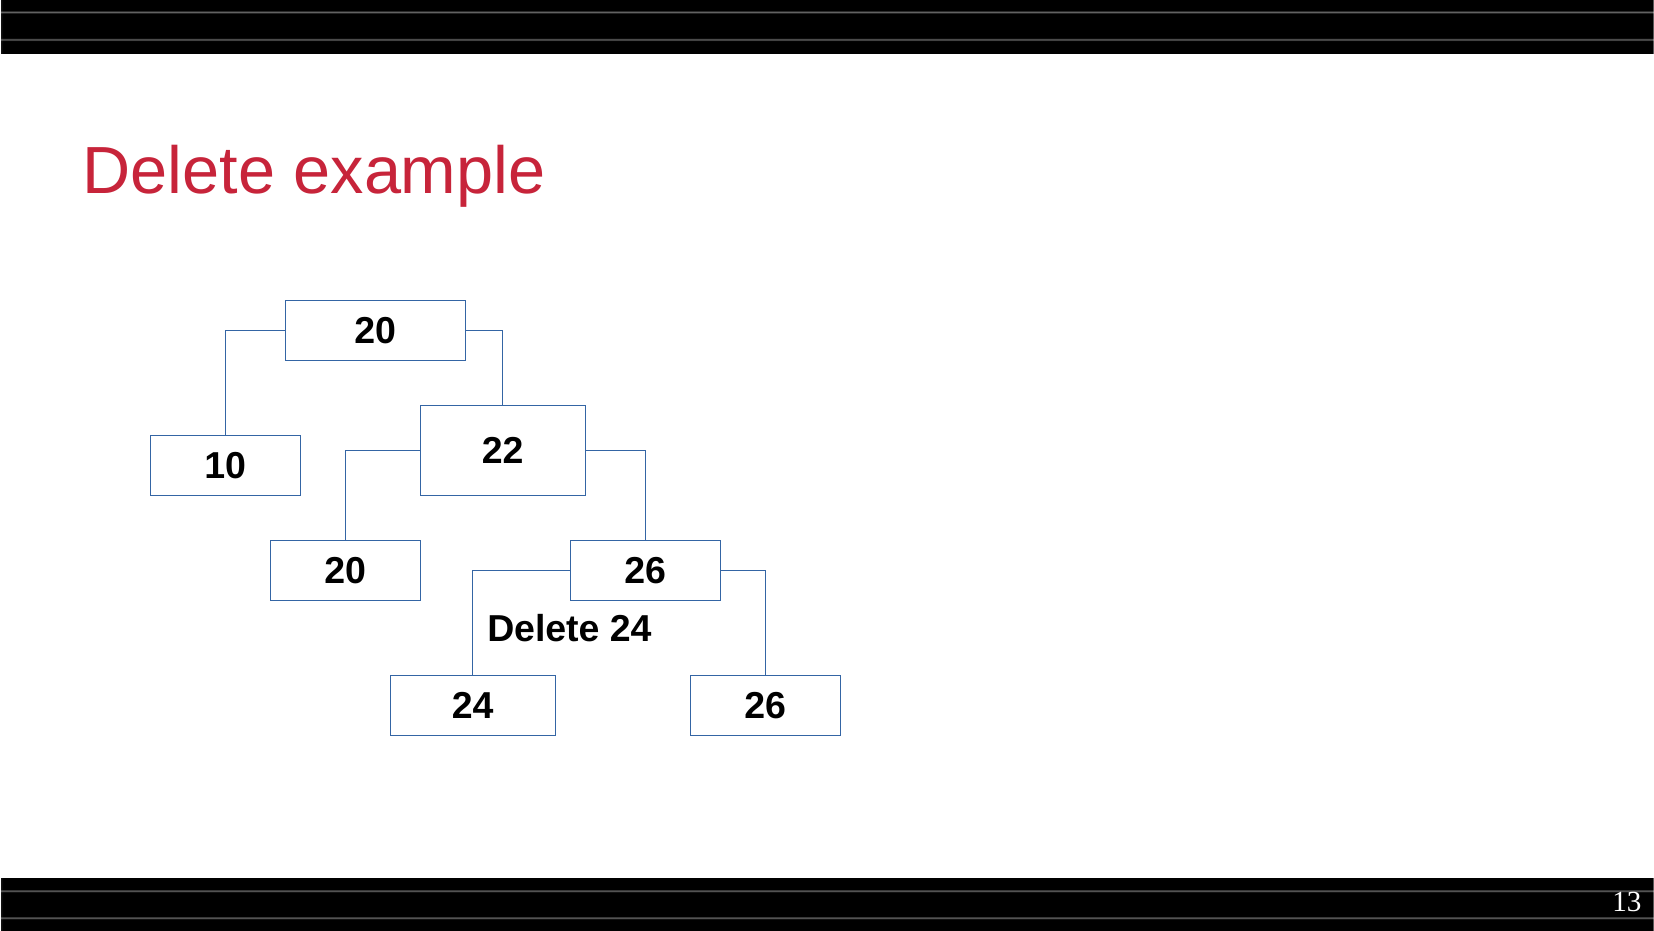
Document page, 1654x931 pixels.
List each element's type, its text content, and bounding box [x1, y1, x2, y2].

text_box 24 [390, 675, 556, 736]
text_box 26 [570, 540, 721, 601]
text_box Delete 24 [472, 600, 668, 721]
text_box 10 [150, 435, 301, 496]
text_box 22 [420, 405, 586, 496]
title Delete example [82, 92, 1571, 249]
text_box 20 [270, 540, 421, 601]
picture [1, 878, 1654, 931]
picture [1, 0, 1654, 54]
text_box 26 [690, 675, 841, 736]
text_box 20 [285, 300, 466, 361]
